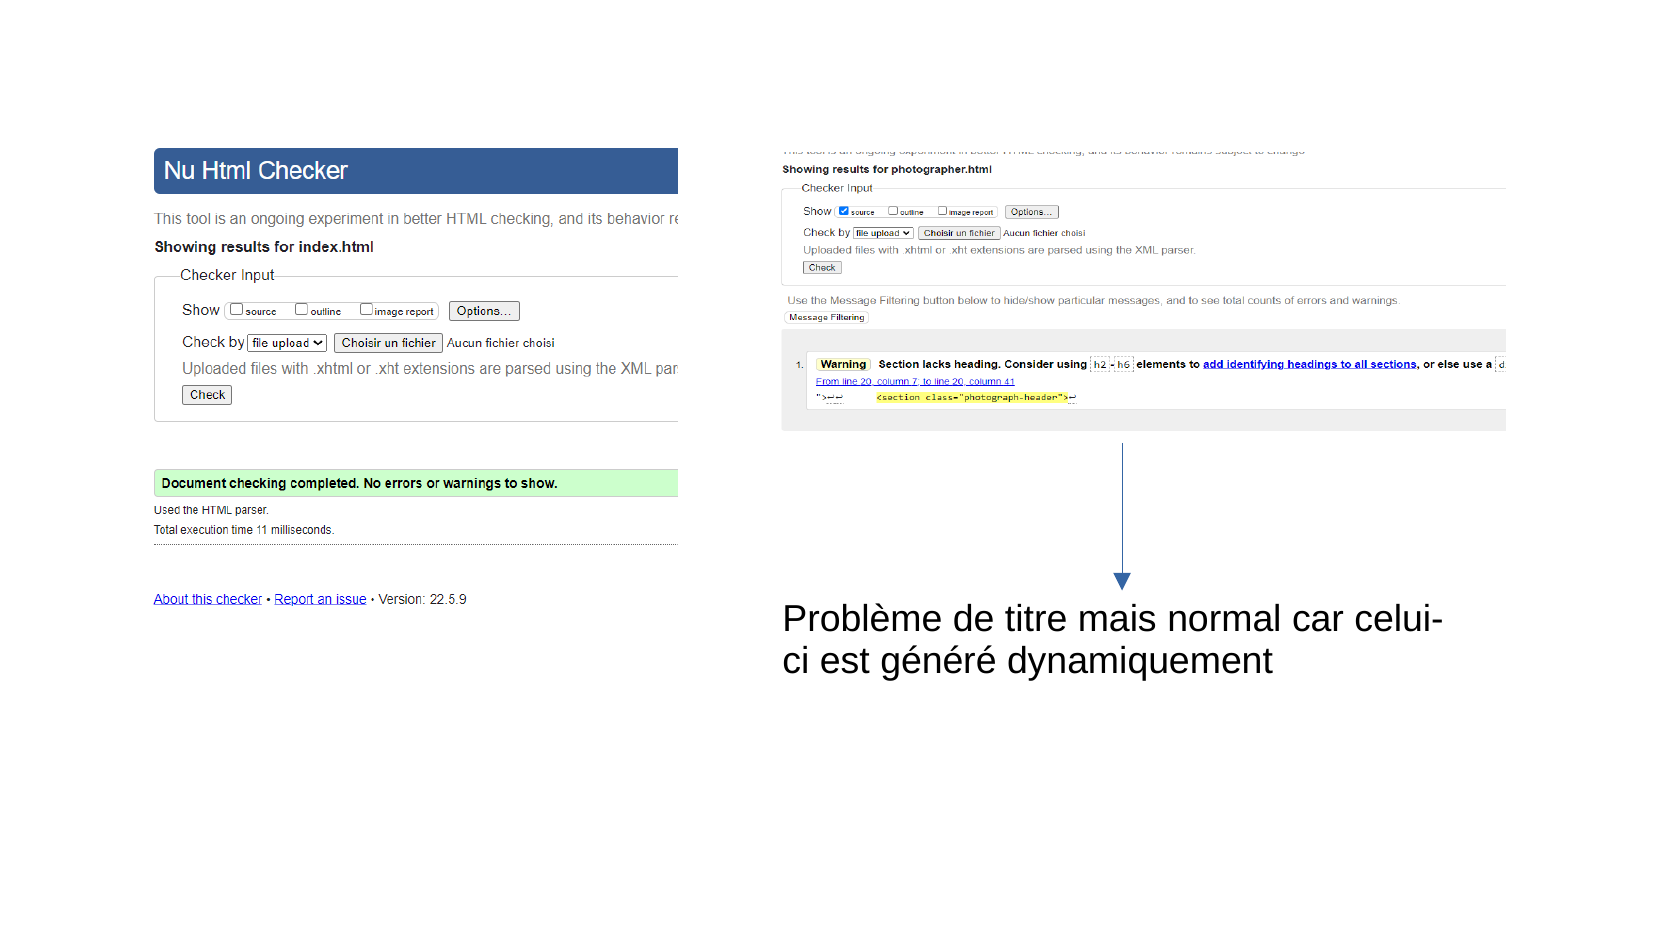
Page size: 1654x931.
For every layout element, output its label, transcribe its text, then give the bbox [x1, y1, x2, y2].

picture [767, 152, 1506, 443]
picture [147, 148, 678, 621]
text_box Problème de titre mais normal car celui-ci est généré dynamiquement [767, 590, 1477, 690]
